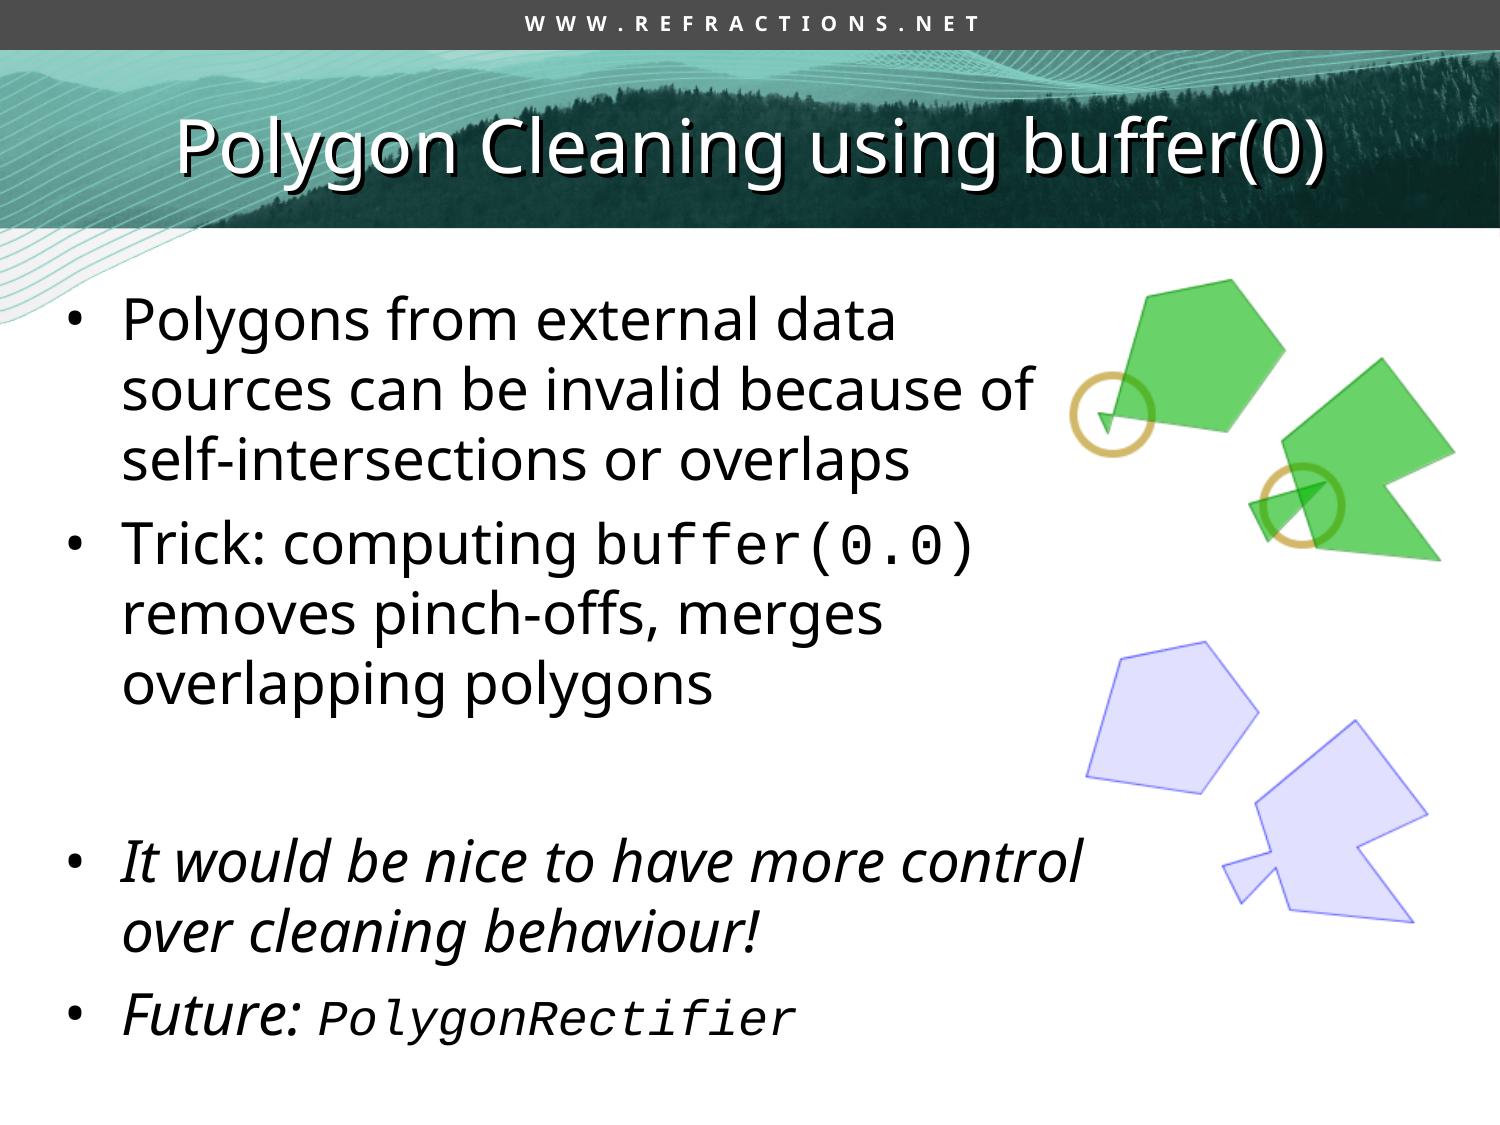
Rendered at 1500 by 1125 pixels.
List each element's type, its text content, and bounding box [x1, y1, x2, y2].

list Polygons from external data sources can be invalid because of self-intersections or overlaps Trick: computing buffer(0.0) removes pinch-offs, merges overlapping polygons It would be nice to have more control over cleaning behaviour! Future: PolygonRectifier [49, 274, 1138, 1119]
title Polygon Cleaning using buffer(0) [112, 62, 1388, 226]
picture [0, 50, 1500, 969]
